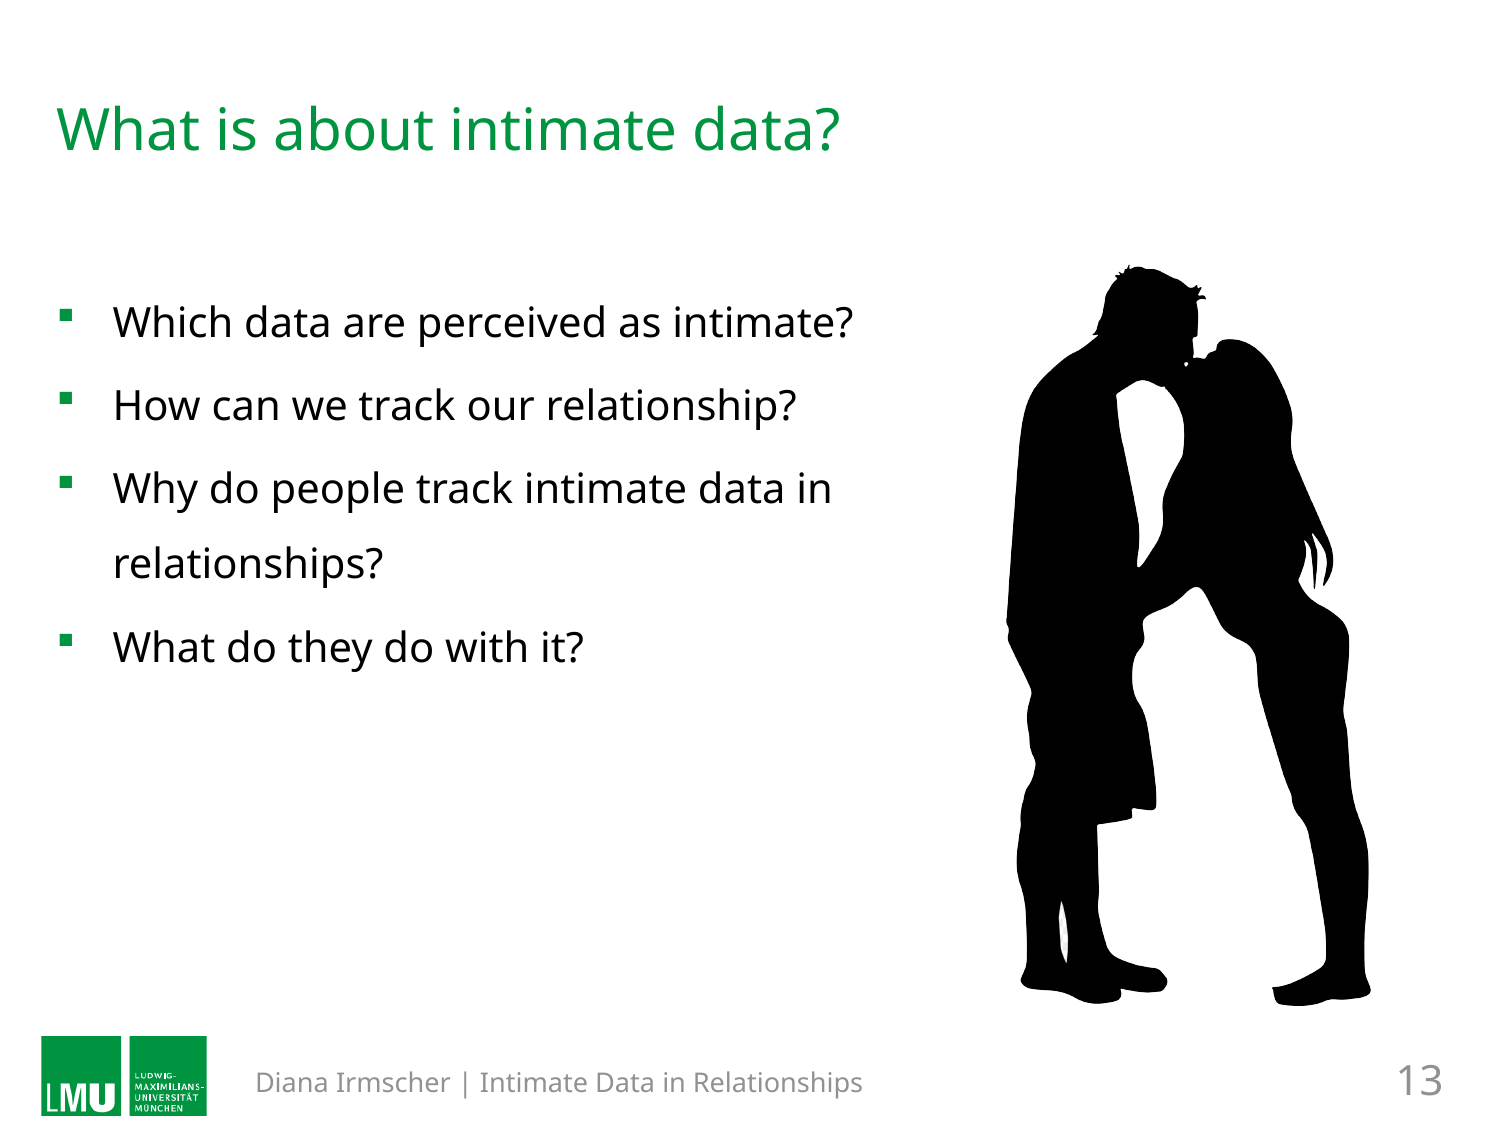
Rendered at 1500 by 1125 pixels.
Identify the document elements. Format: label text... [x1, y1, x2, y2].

footer Diana Irmscher | Intimate Data in Relationships [240, 1046, 963, 1117]
slide_number <number> [1014, 1046, 1459, 1117]
list Which data are perceived as intimate? How can we track our relationship? Why do people track intimate data in relationships? What do they do with it? [41, 263, 981, 1008]
title What is about intimate data? [41, 37, 1459, 217]
picture [1006, 264, 1371, 1007]
